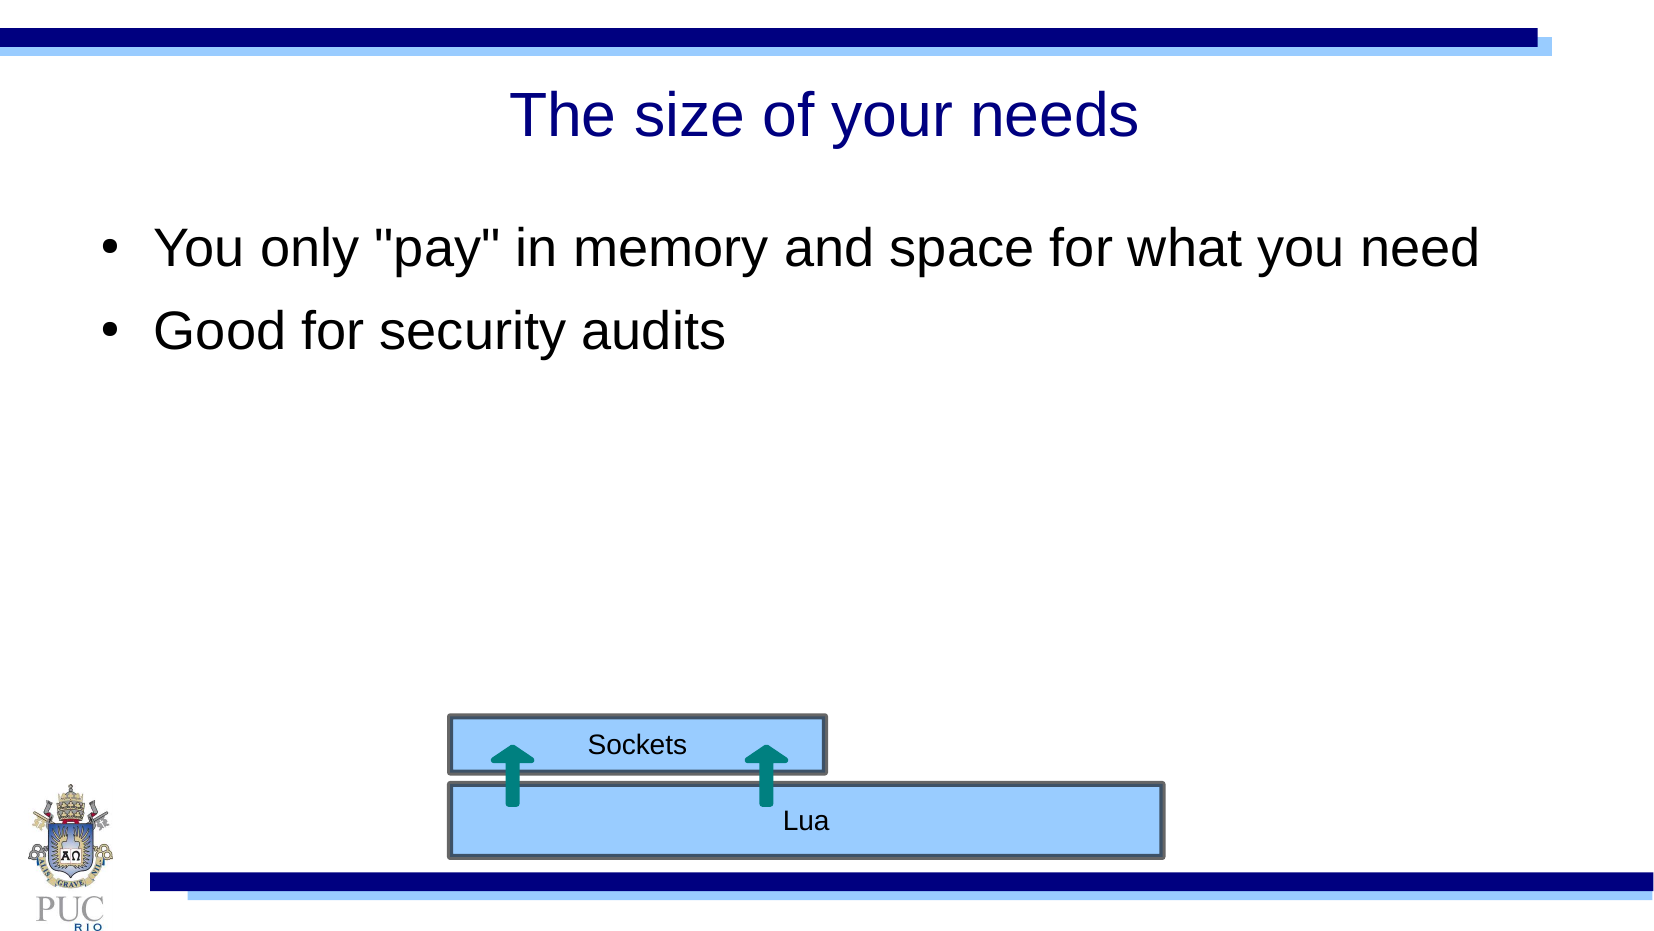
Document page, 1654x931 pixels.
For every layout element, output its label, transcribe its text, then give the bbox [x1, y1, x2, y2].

title The size of your needs [37, 37, 1613, 193]
text_box [747, 747, 786, 804]
picture [28, 784, 113, 931]
text_box Sockets [450, 716, 826, 773]
text_box Lua [450, 783, 1163, 857]
list You only "pay" in memory and space for what you need Good for security audits [82, 217, 1571, 758]
text_box [493, 747, 532, 804]
